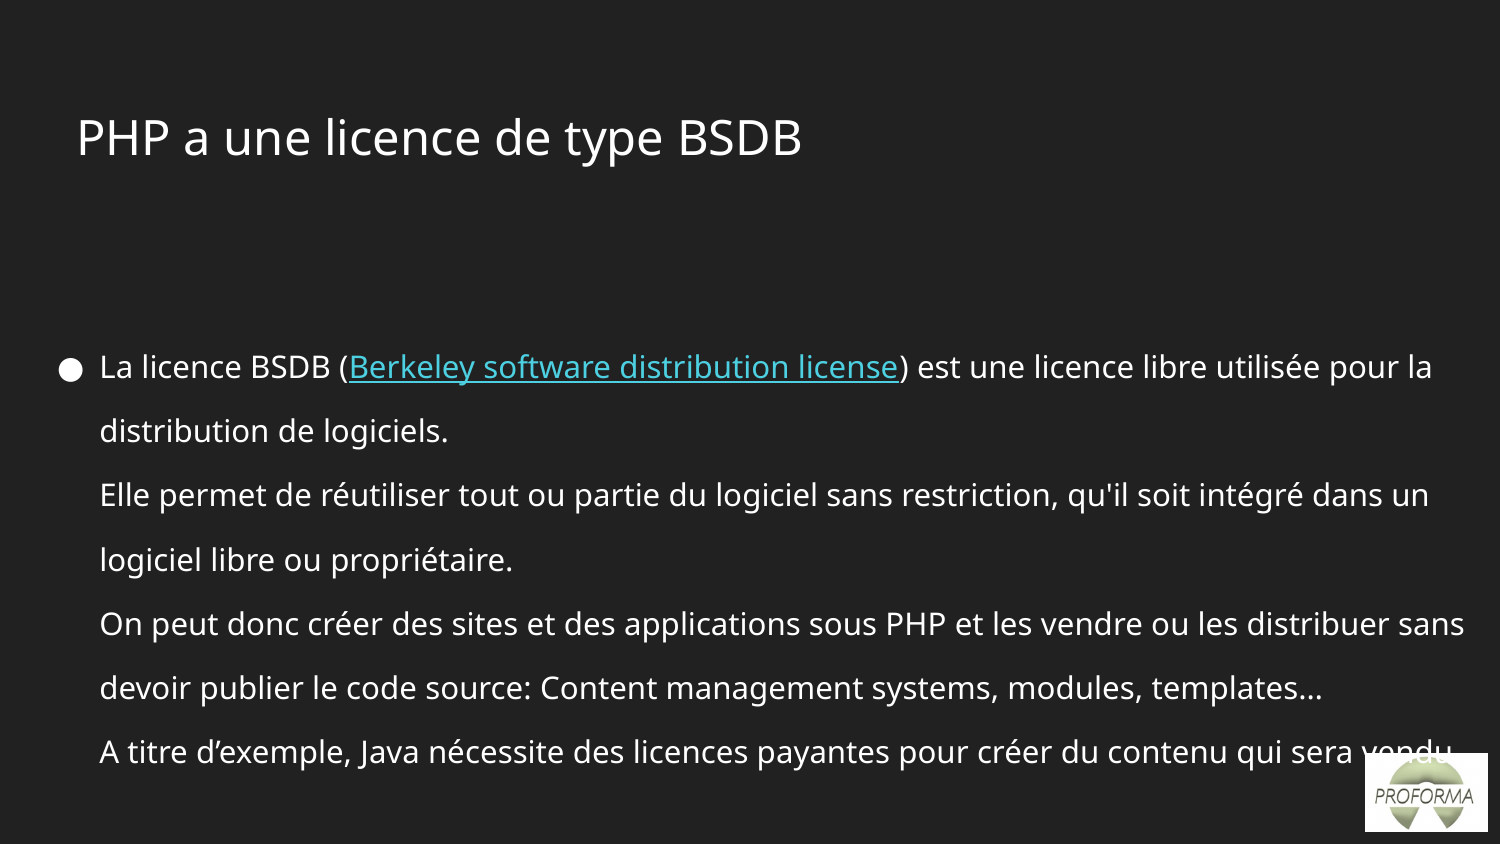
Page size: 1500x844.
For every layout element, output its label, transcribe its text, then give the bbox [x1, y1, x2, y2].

title La licence BSDB (Berkeley software distribution license) est une licence libre utilisée pour la distribution de logiciels. Elle permet de réutiliser tout ou partie du logiciel sans restriction, qu'il soit intégré dans un logiciel libre ou propriétaire. On peut donc créer des sites et des applications sous PHP et les vendre ou les distribuer sans devoir publier le code source: Content management systems, modules, templates… A titre d’exemple, Java nécessite des licences payantes pour créer du contenu qui sera vendu. [28, 307, 1500, 788]
title PHP a une licence de type BSDB [61, 88, 1306, 185]
picture [1365, 788, 1488, 832]
